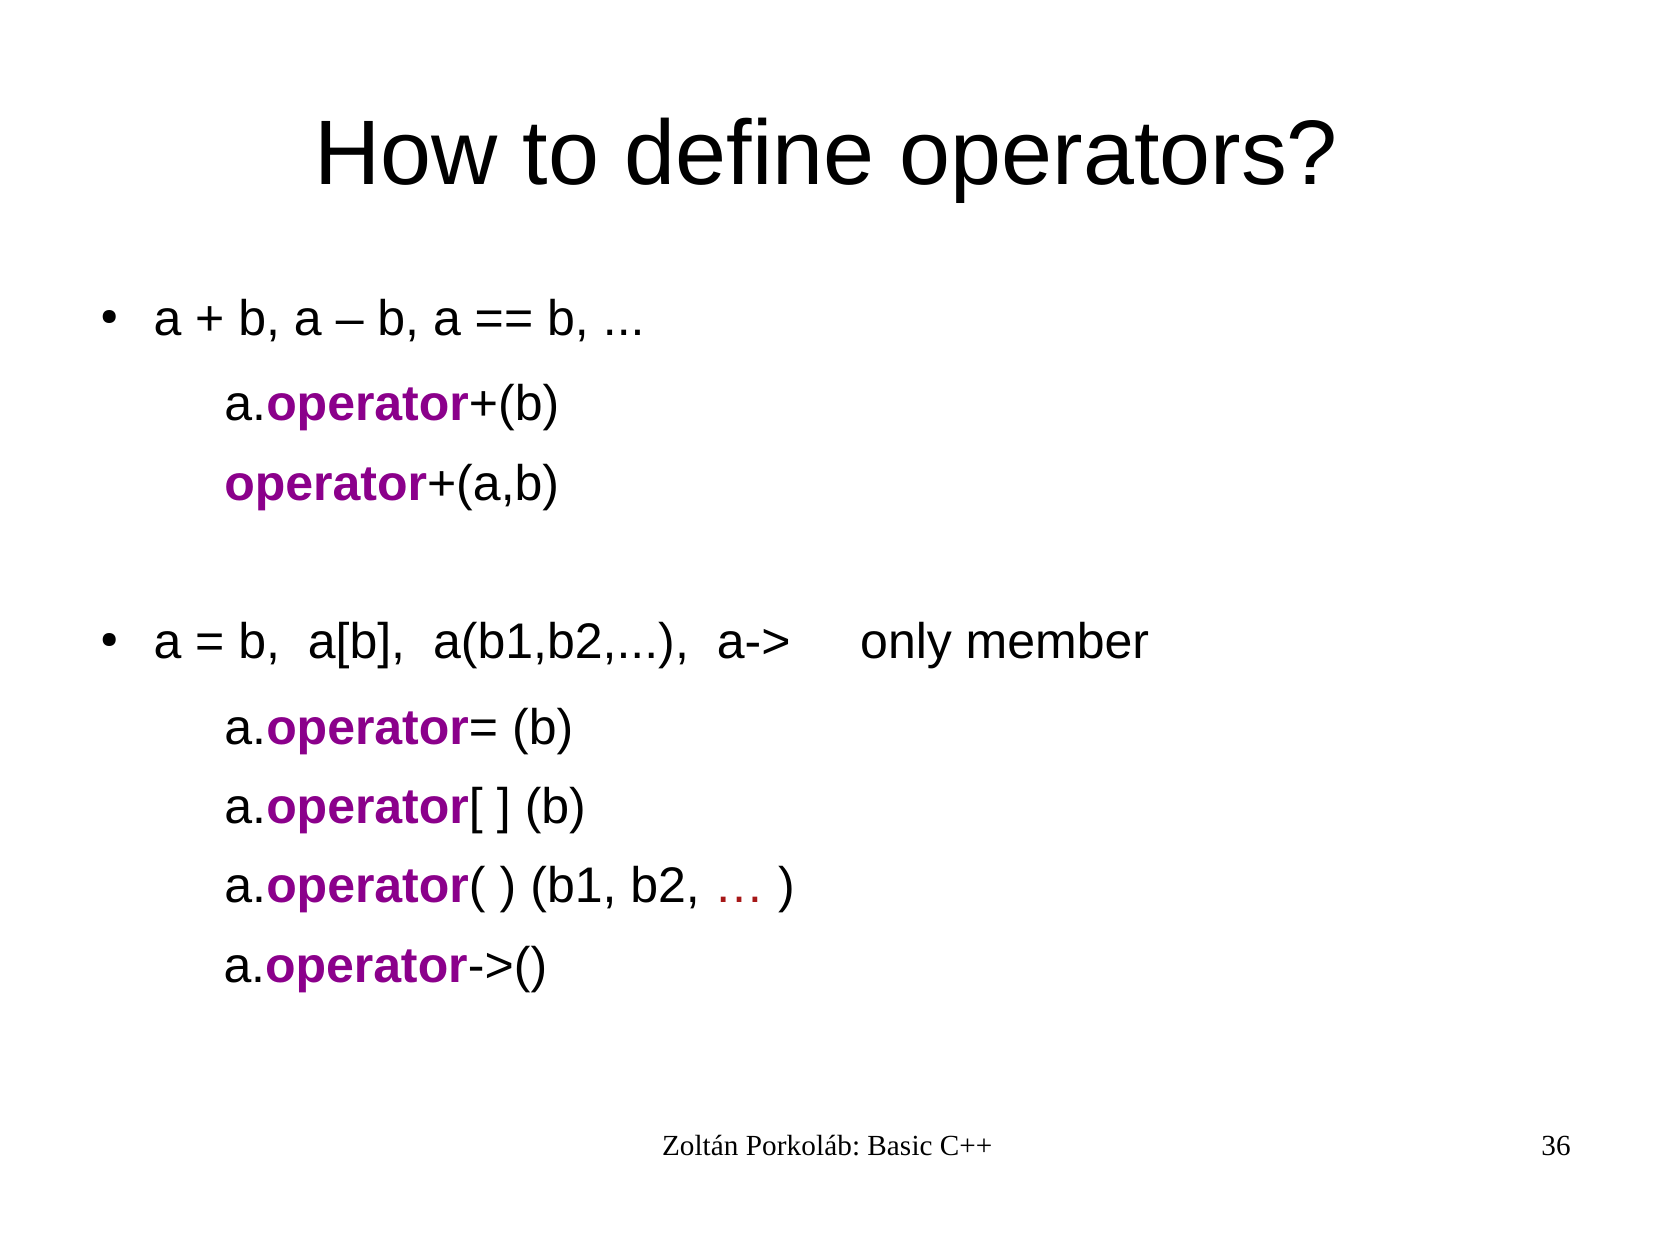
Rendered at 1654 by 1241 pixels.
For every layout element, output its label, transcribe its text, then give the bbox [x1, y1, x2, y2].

list a + b, a – b, a == b, ... a.operator+(b) operator+(a,b) a = b, a[b], a(b1,b2,...), a-> only member a.operator= (b) a.operator[ ] (b) a.operator( ) (b1, b2, … ) a.operator->() [82, 290, 1654, 1010]
title How to define operators? [82, 49, 1571, 257]
